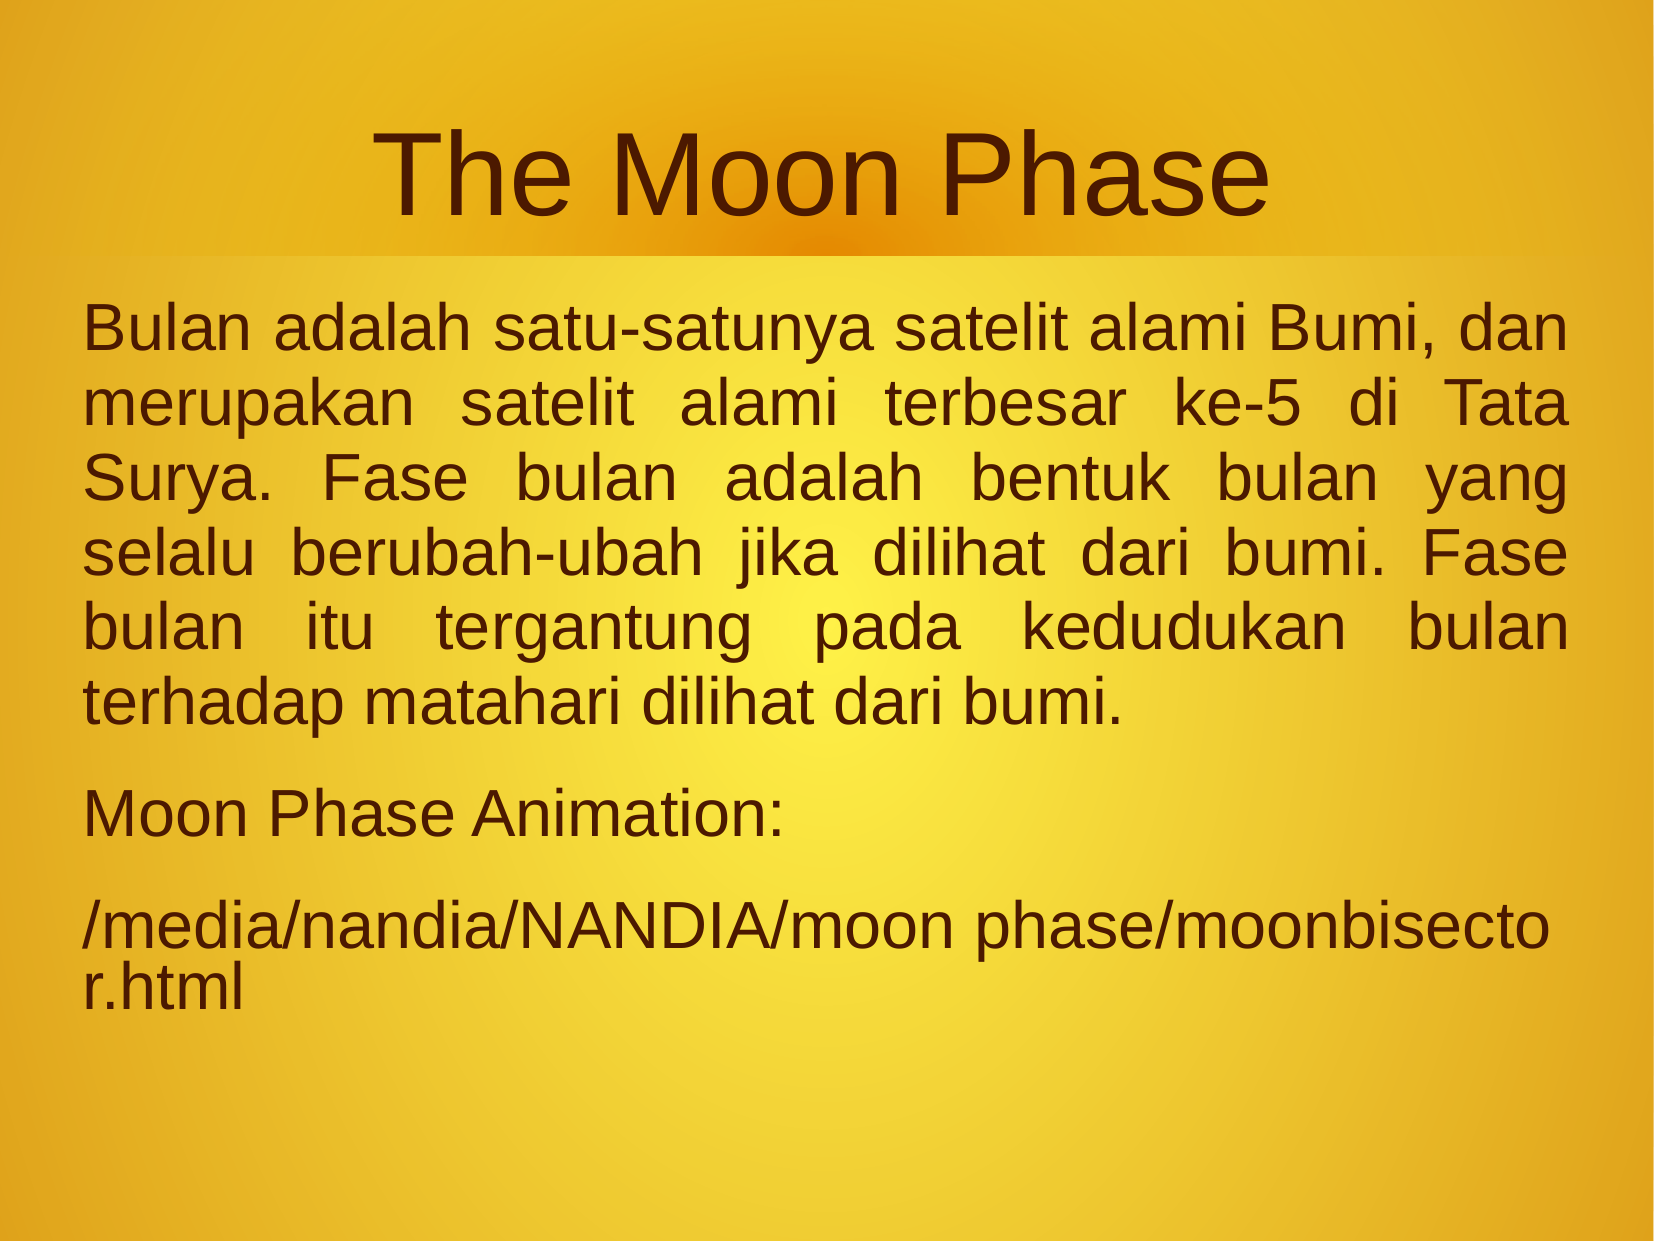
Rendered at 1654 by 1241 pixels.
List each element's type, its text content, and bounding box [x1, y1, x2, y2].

title The Moon Phase [78, 70, 1567, 278]
list Bulan adalah satu-satunya satelit alami Bumi, dan merupakan satelit alami terbesar ke-5 di Tata Surya. Fase bulan adalah bentuk bulan yang selalu berubah-ubah jika dilihat dari bumi. Fase bulan itu tergantung pada kedudukan bulan terhadap matahari dilihat dari bumi. Moon Phase Animation: /media/nandia/NANDIA/moon phase/moonbisector.html [82, 290, 1571, 1096]
